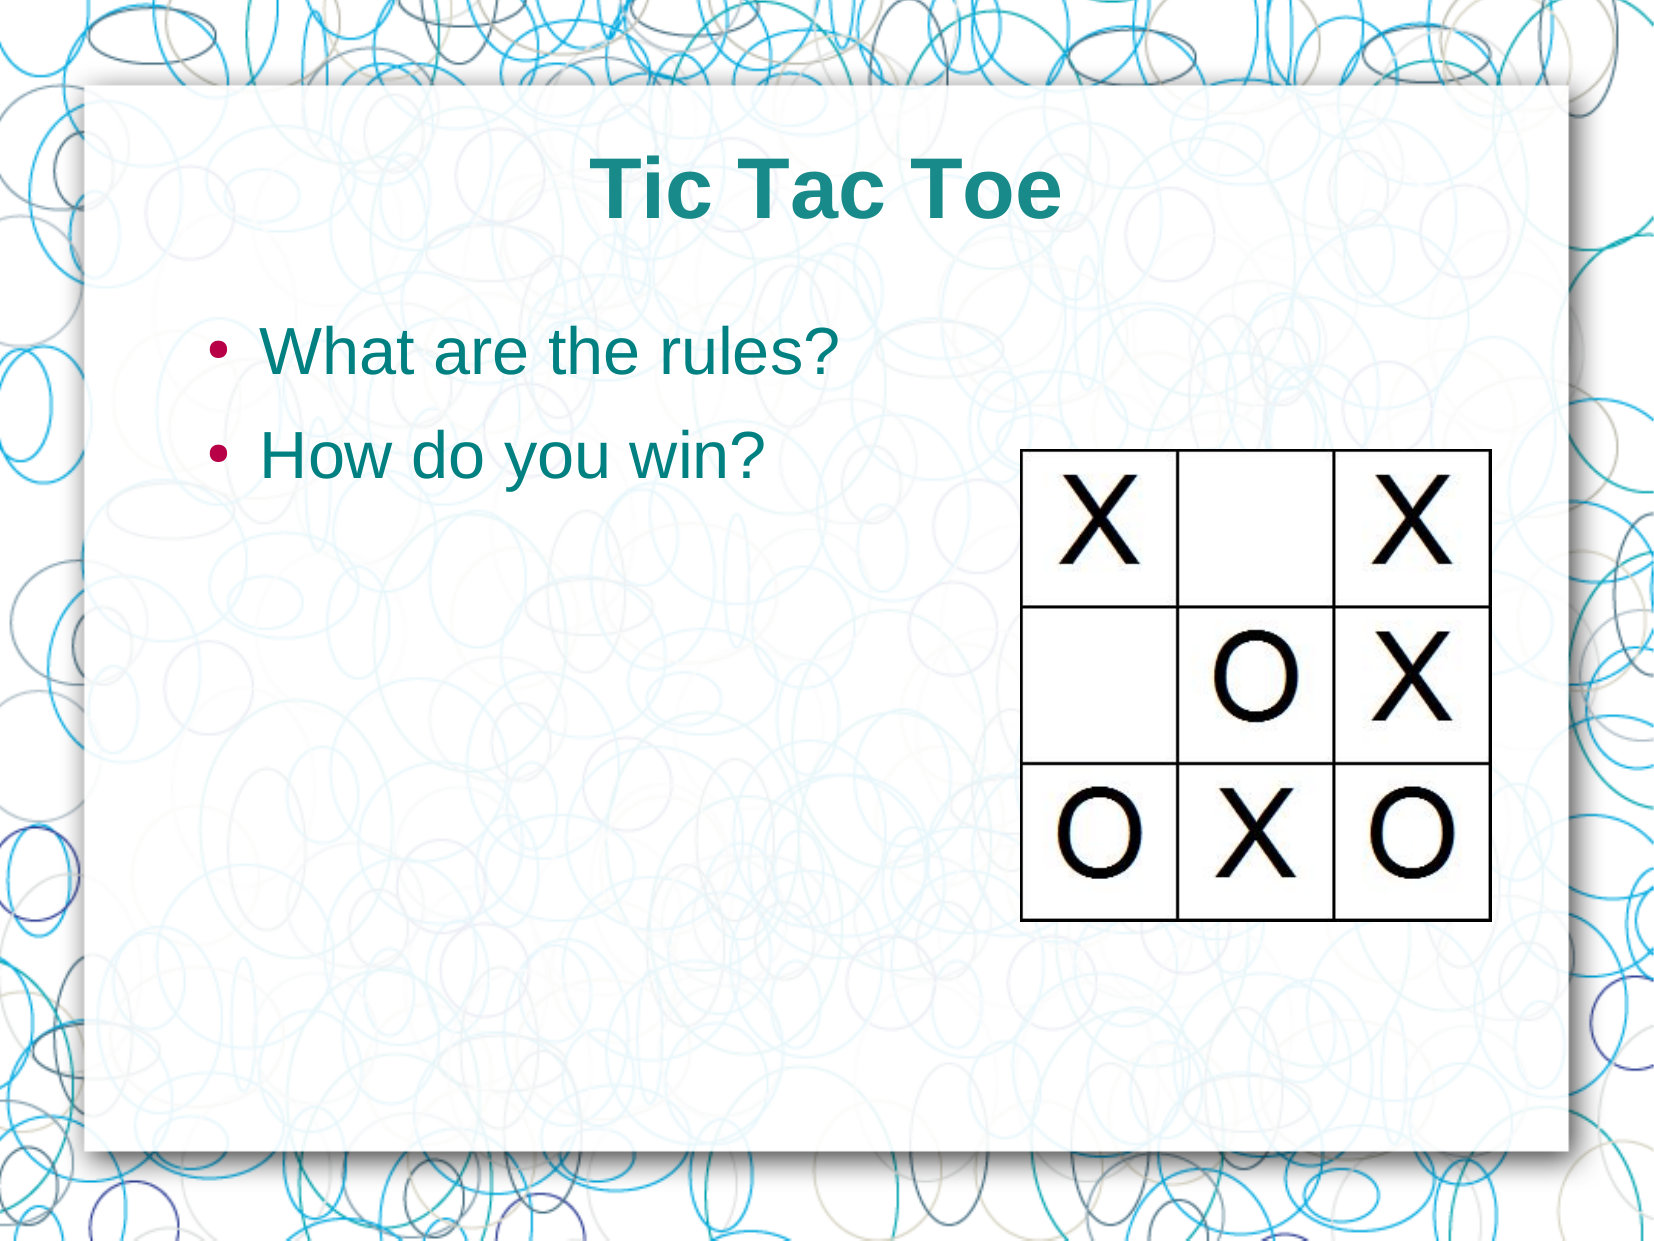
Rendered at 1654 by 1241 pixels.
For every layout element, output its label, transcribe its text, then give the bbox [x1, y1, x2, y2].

list What are the rules? How do you win? [118, 313, 1536, 1034]
picture [0, 0, 1654, 1241]
title Tic Tac Toe [82, 84, 1571, 292]
